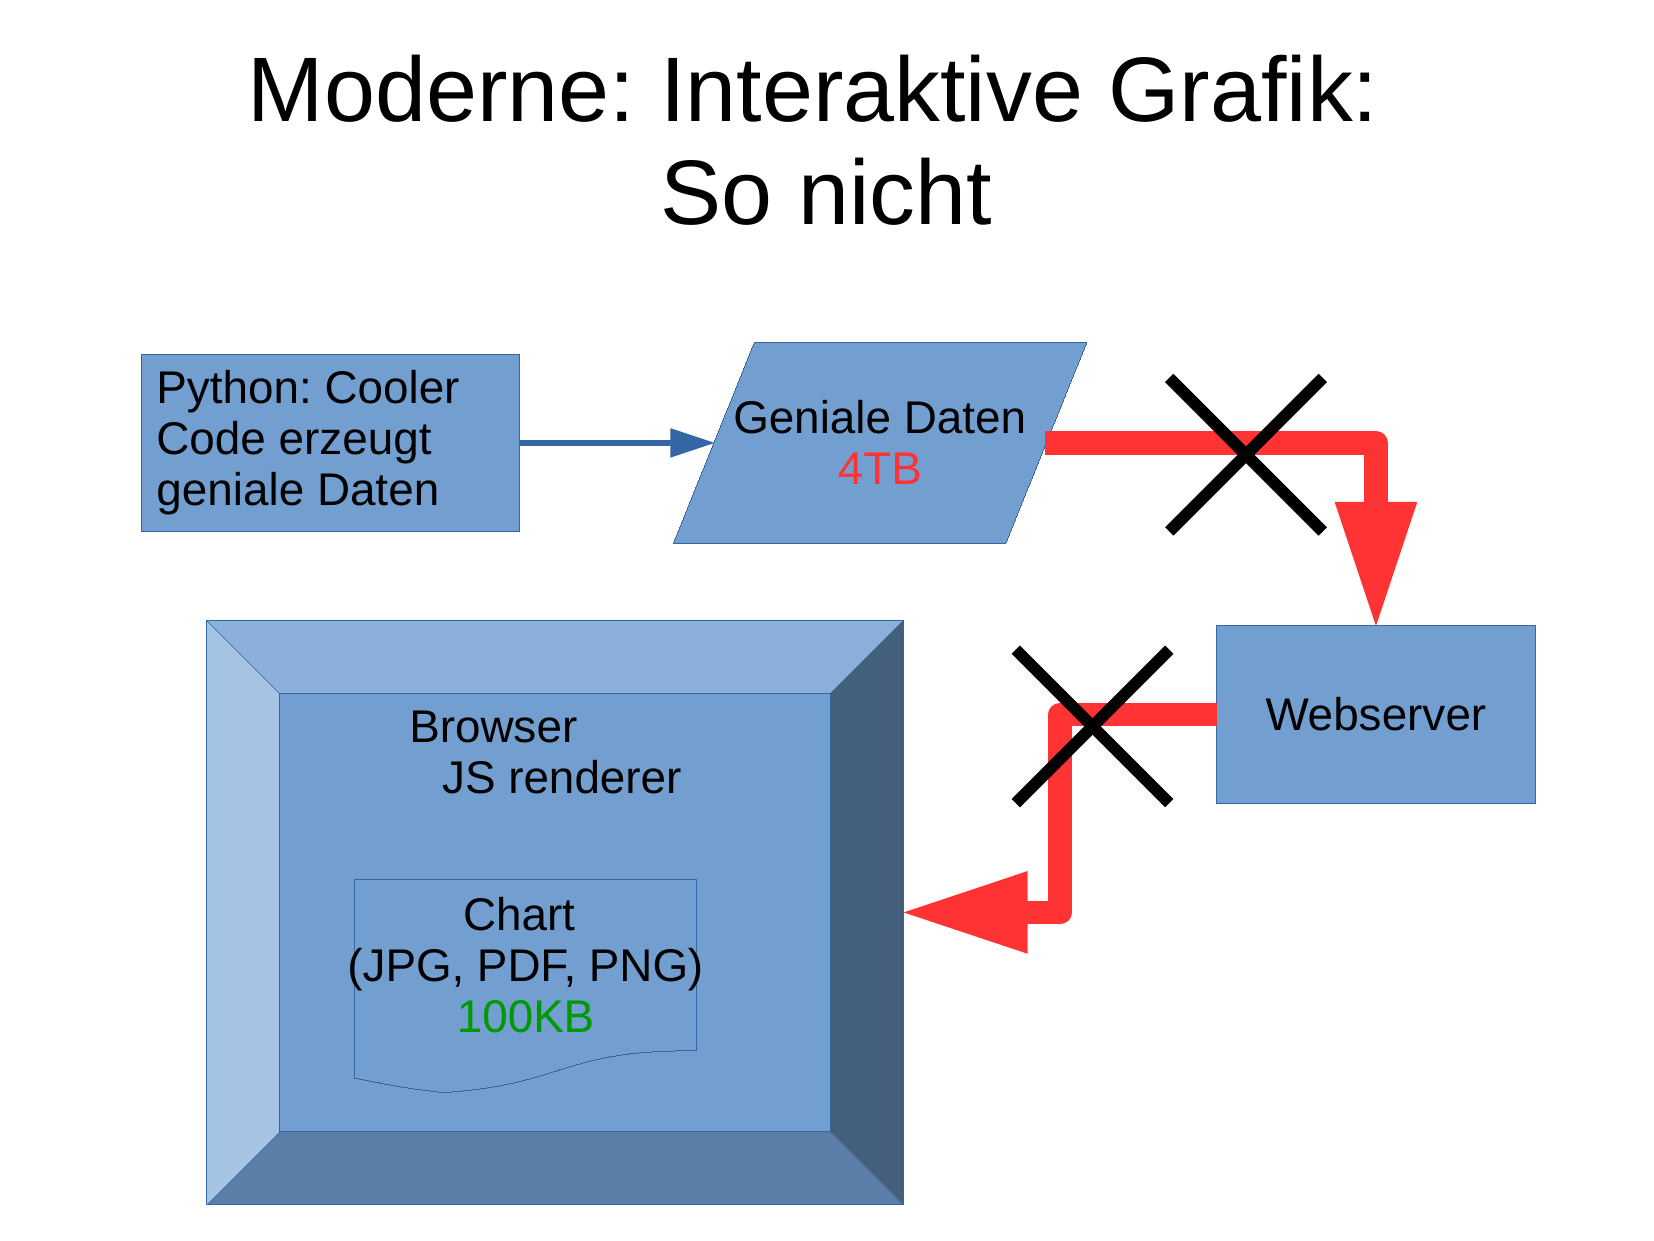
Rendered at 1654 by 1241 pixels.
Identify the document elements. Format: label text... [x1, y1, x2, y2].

text_box Browser JS renderer [280, 694, 830, 1131]
text_box Chart (JPG, PDF, PNG) 100KB [354, 879, 697, 1093]
title Moderne: Interaktive Grafik: So nicht [82, 37, 1571, 245]
text_box Webserver [1216, 625, 1536, 804]
text_box Python: Cooler Code erzeugt geniale Daten [141, 354, 520, 532]
text_box Geniale Daten 4TB [673, 342, 1087, 544]
